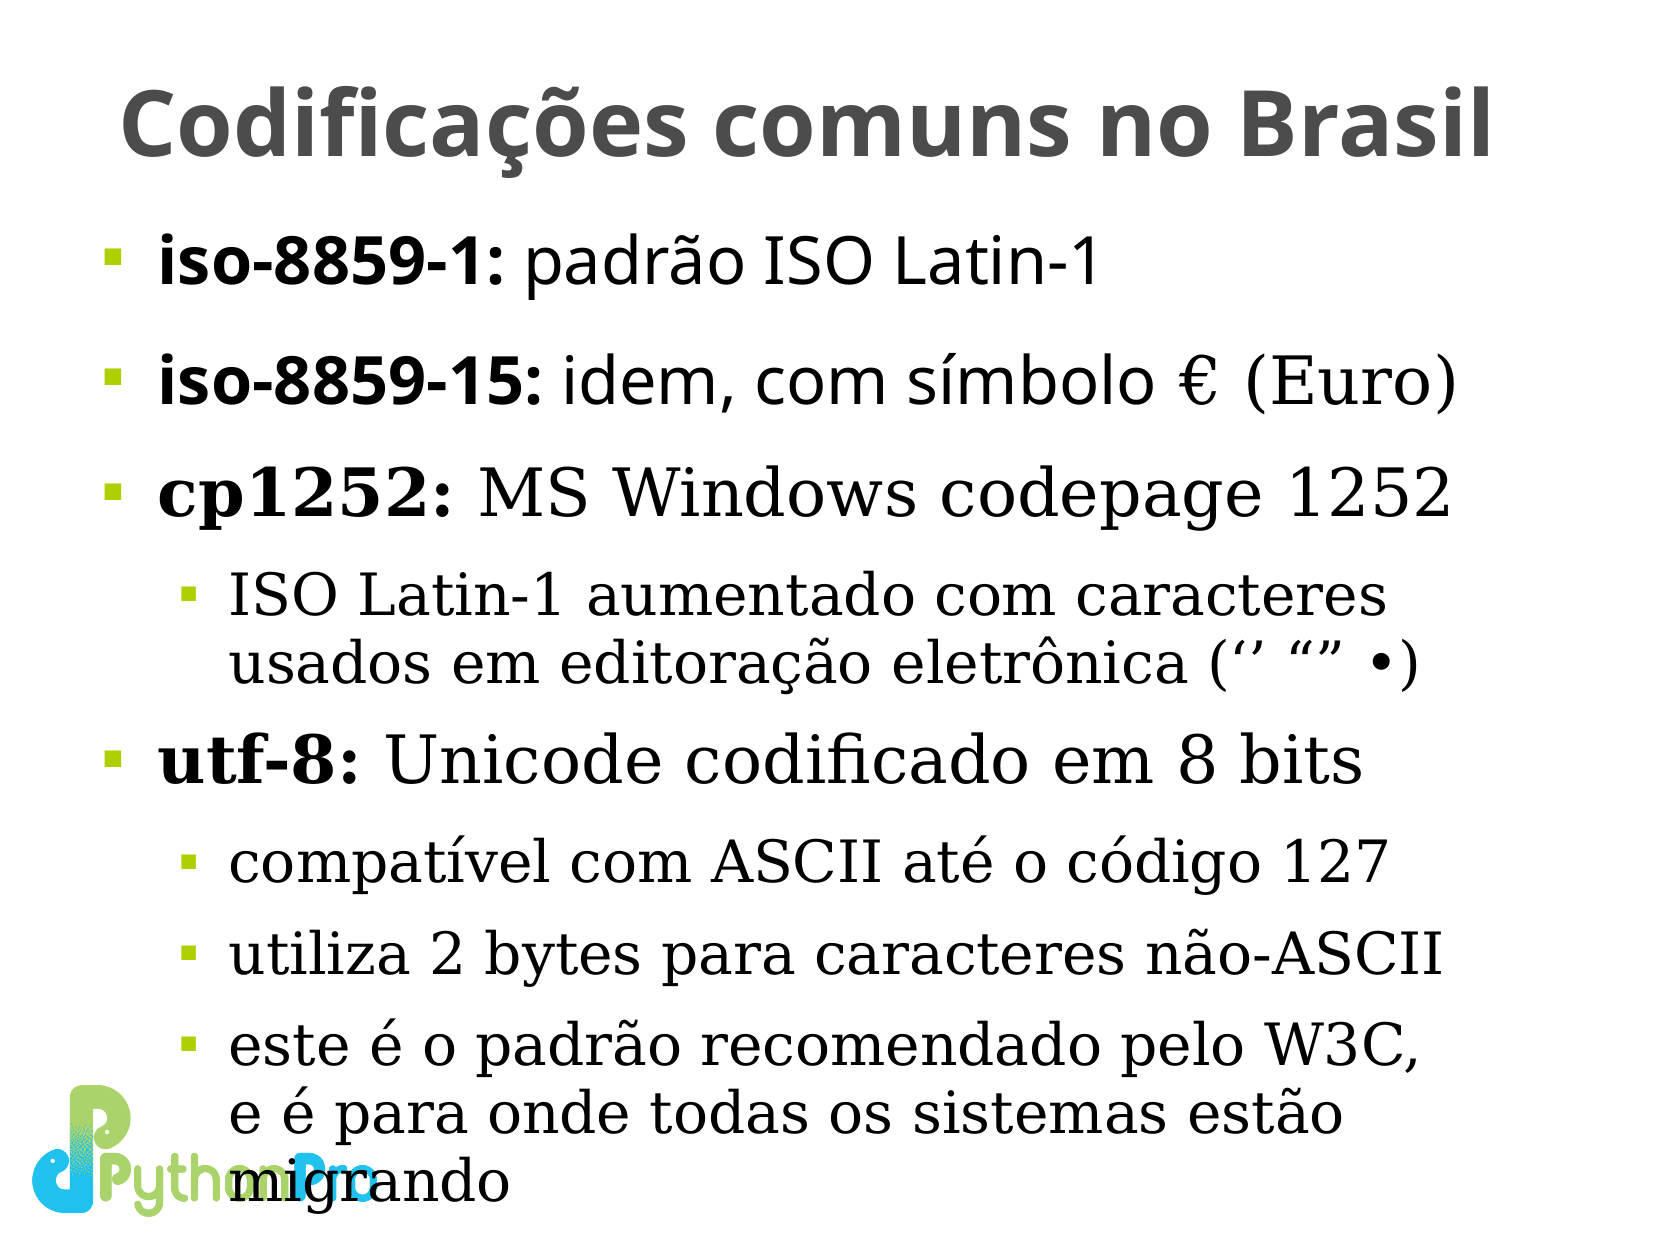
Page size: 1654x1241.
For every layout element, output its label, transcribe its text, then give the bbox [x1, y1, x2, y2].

picture [311, 1187, 327, 1199]
picture [32, 1085, 377, 1217]
title Codificações comuns no Brasil [75, 17, 1564, 226]
list iso-8859-1: padrão ISO Latin-1 iso-8859-15: idem, com símbolo € (Euro) cp1252: MS Windows codepage 1252 ISO Latin-1 aumentado com caracteres usados em editoração eletrônica (‘’ “” •) utf-8: Unicode codificado em 8 bits compatível com ASCII até o código 127 utiliza 2 bytes para caracteres não-ASCII este é o padrão recomendado pelo W3C, e é para onde todas os sistemas estão migrando [86, 213, 1612, 1187]
